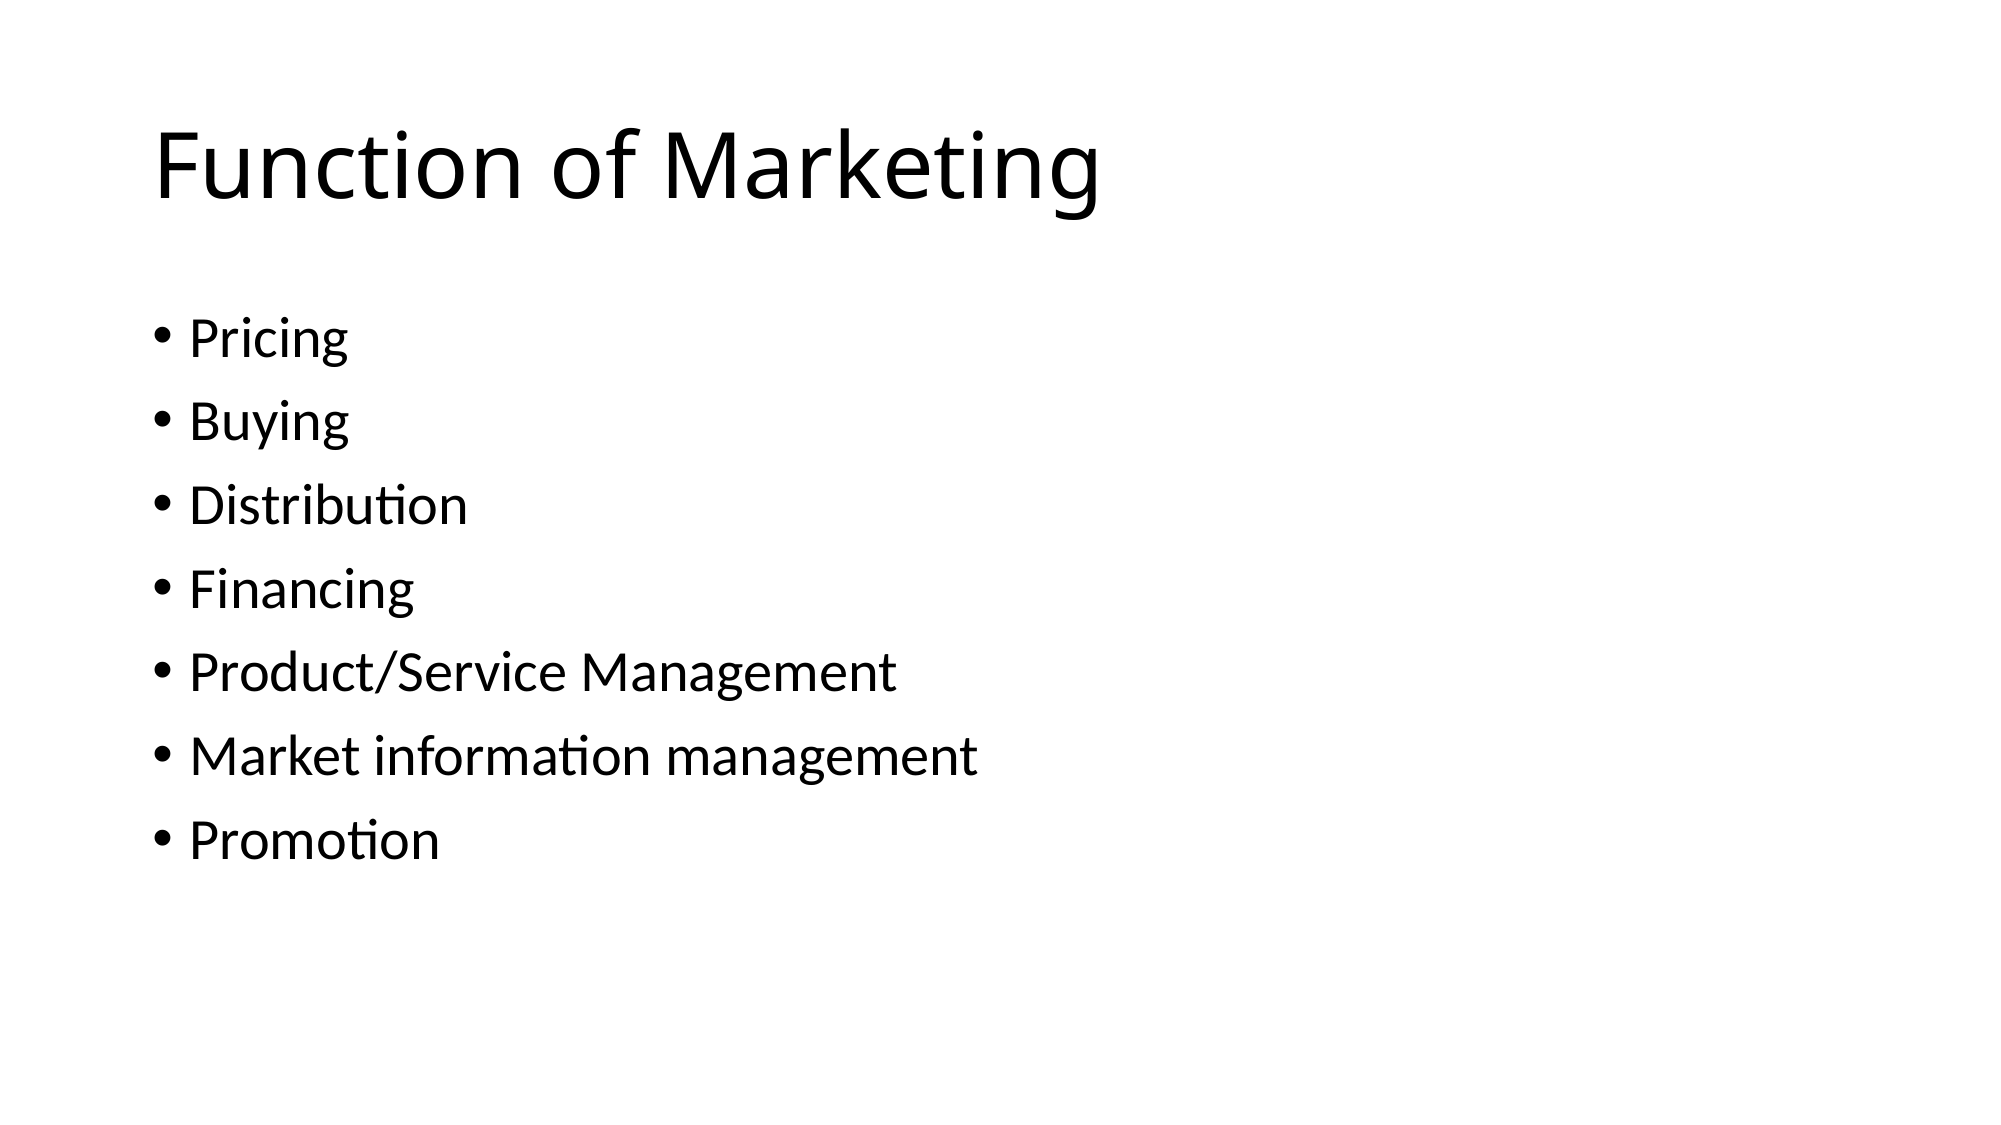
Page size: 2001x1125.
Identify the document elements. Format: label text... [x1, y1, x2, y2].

title Function of Marketing [137, 59, 1863, 278]
list Pricing Buying Distribution Financing Product/Service Management Market information management Promotion [137, 299, 1863, 1014]
